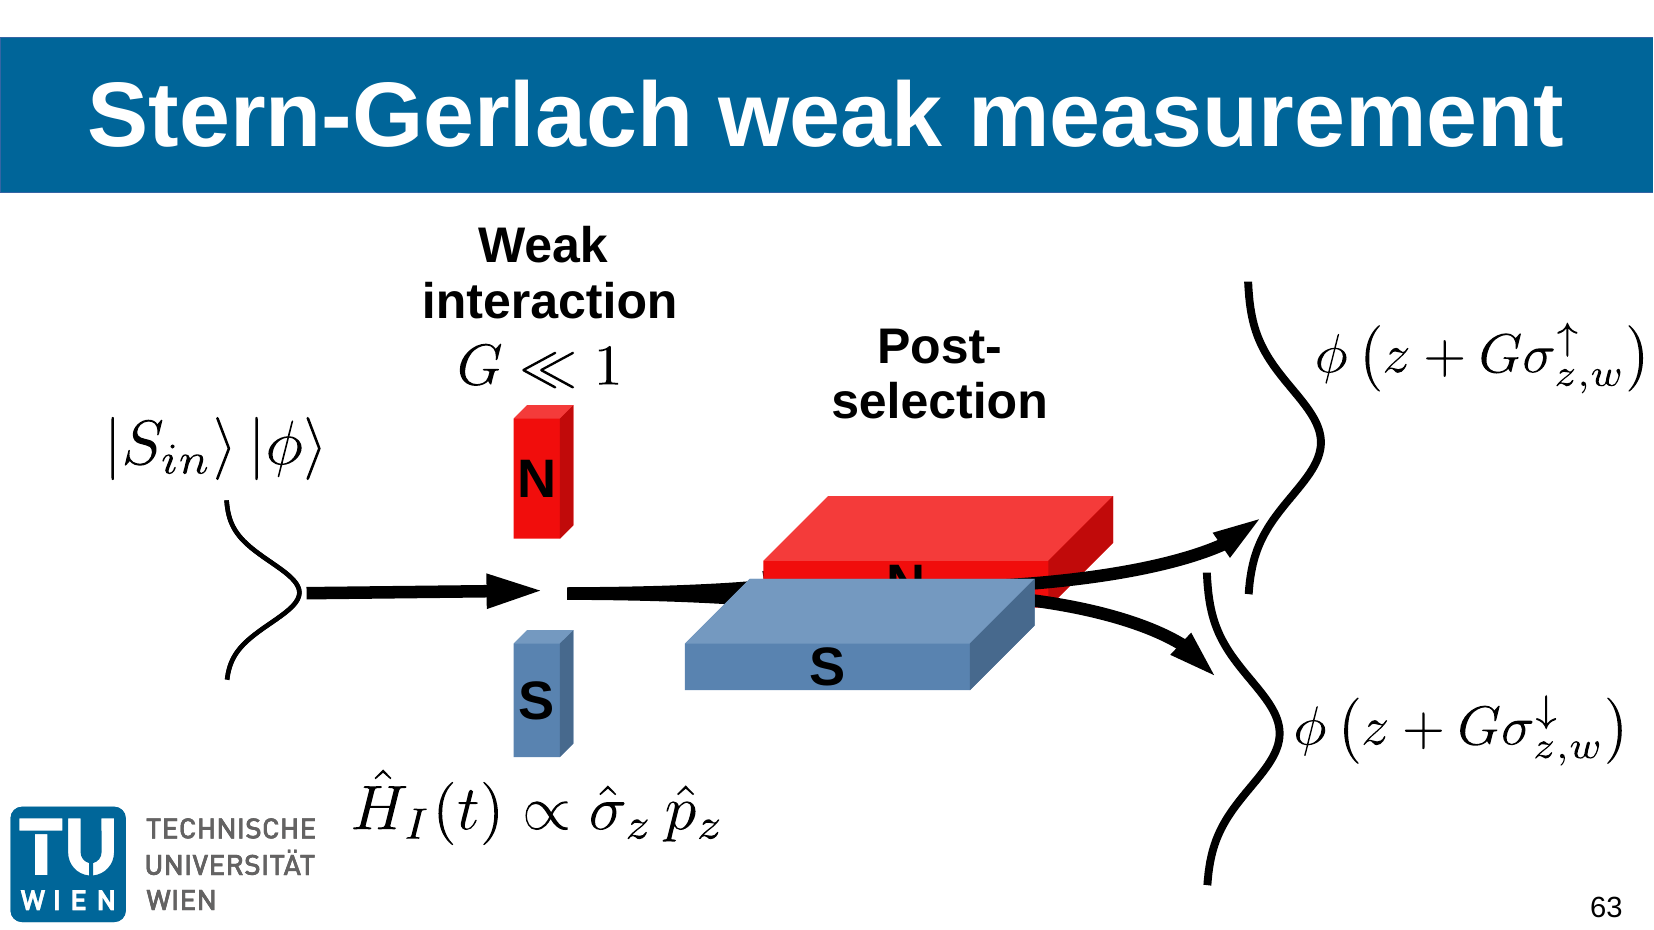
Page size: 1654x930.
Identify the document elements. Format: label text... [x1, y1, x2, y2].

title Setup [763, 496, 1112, 561]
picture [342, 759, 733, 865]
title Stern-Gerlach weak measurement [0, 37, 1653, 193]
picture [458, 338, 624, 399]
text_box S [684, 644, 969, 691]
text_box Weak interaction [378, 210, 722, 337]
picture [76, 412, 346, 692]
title Neutron interferometer [513, 630, 572, 644]
title Setup [684, 578, 1034, 644]
text_box N [763, 561, 1048, 608]
text_box S [513, 644, 559, 758]
text_box Post-selection [768, 310, 1112, 437]
picture [1168, 263, 1653, 906]
text_box N [513, 419, 559, 539]
